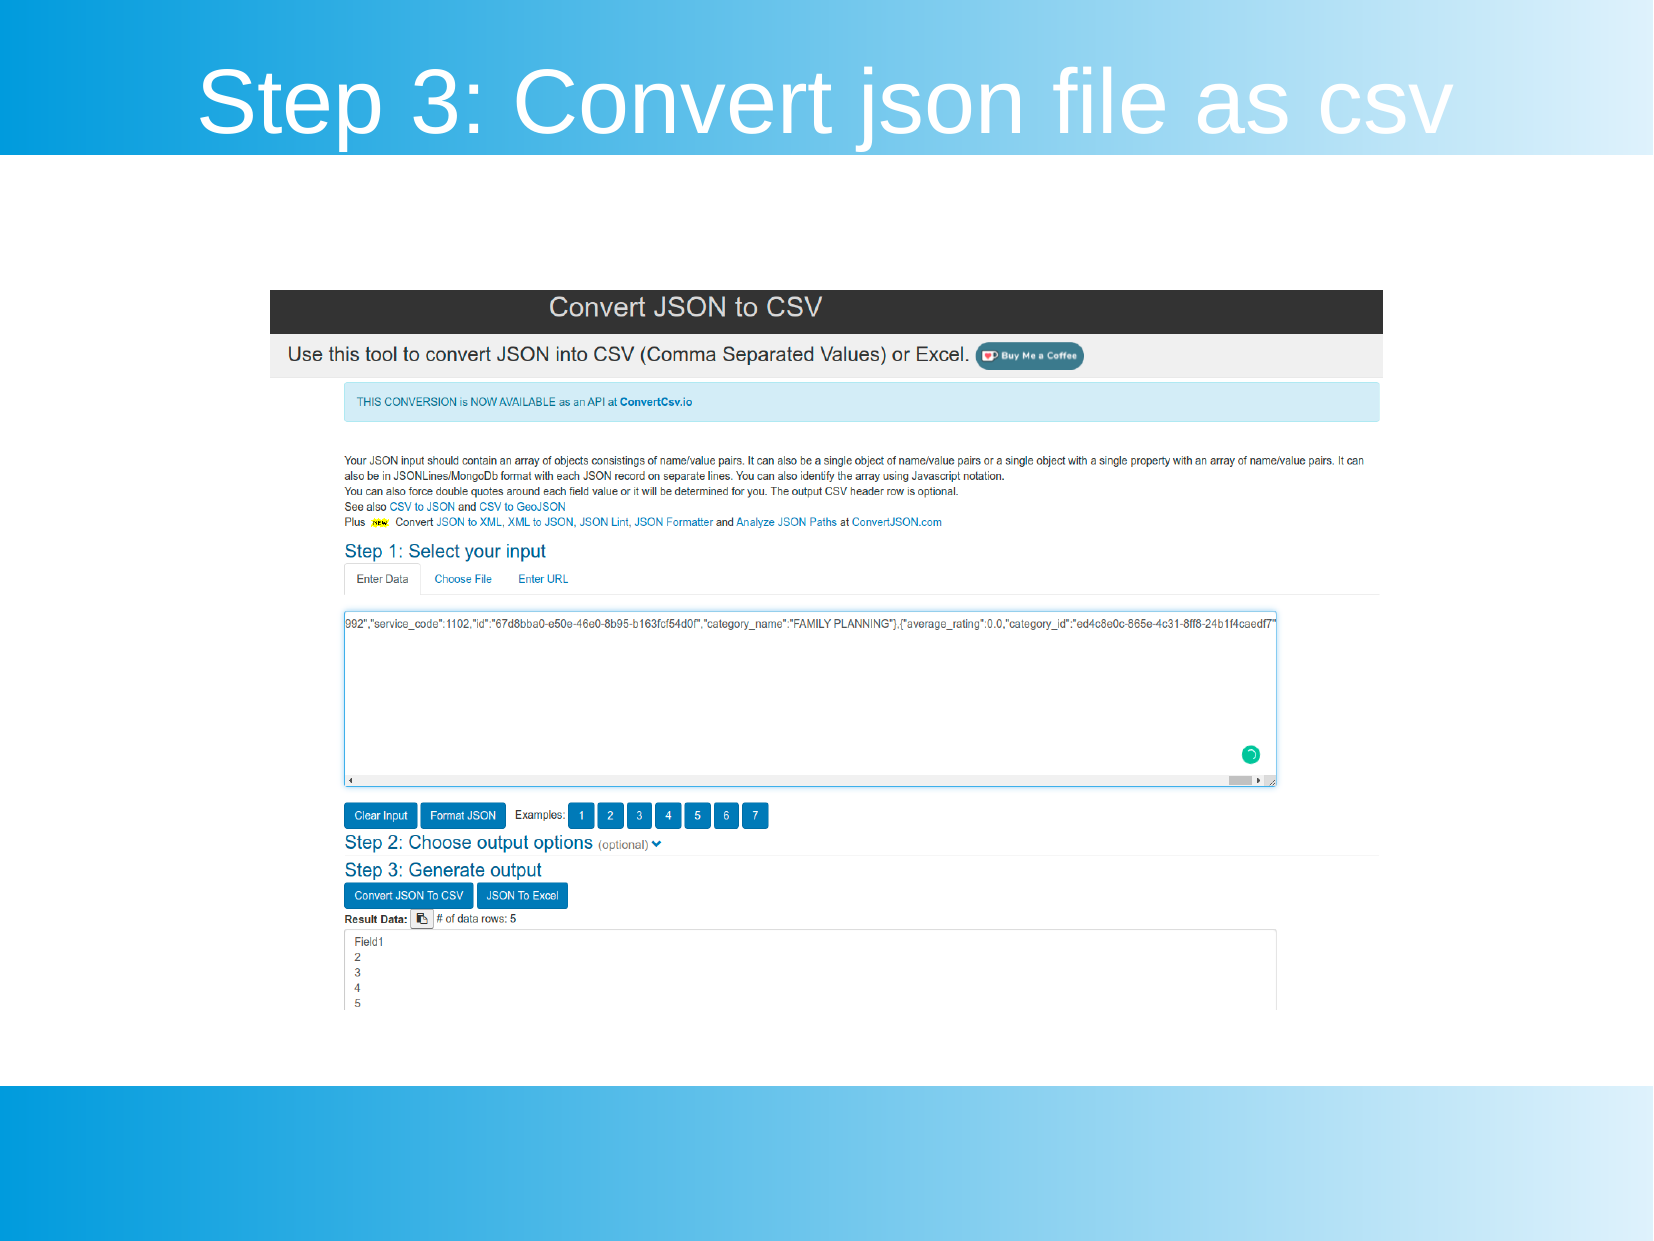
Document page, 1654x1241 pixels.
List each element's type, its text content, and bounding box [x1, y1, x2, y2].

title Step 3: Convert json file as csv [82, 49, 1571, 155]
picture [270, 290, 1383, 1010]
